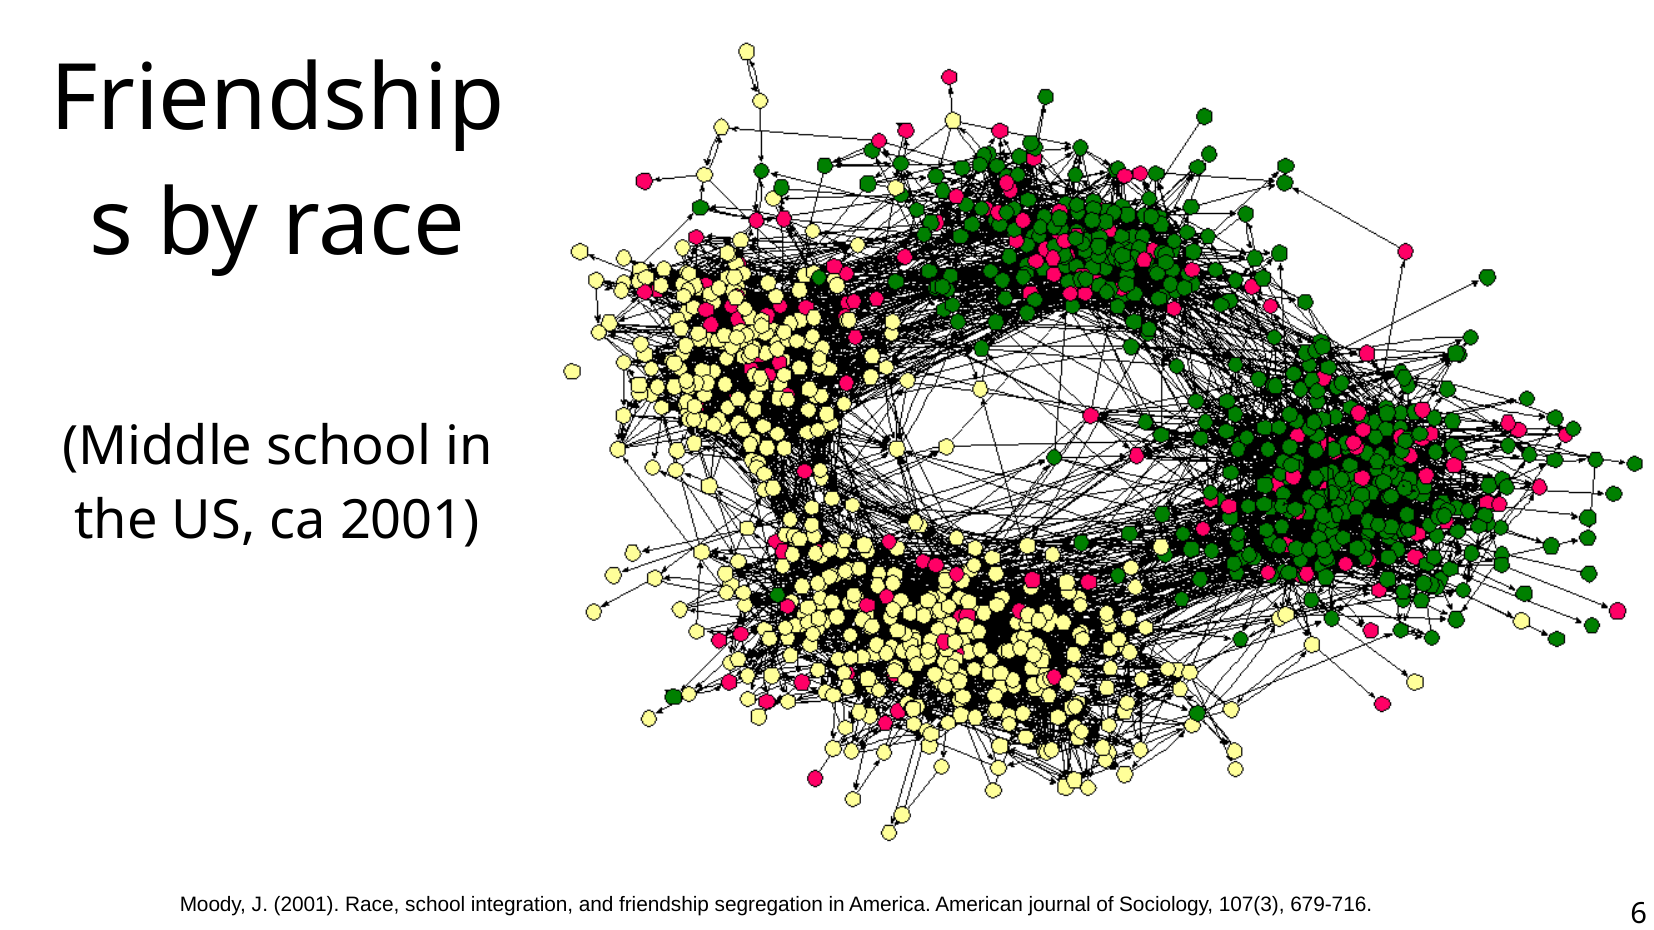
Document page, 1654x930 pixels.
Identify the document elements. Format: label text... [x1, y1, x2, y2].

picture [552, 24, 1648, 850]
title Friendships by race (Middle school in the US, ca 2001) [30, 1, 526, 585]
text_box Moody, J. (2001). Race, school integration, and friendship segregation in America. American journal of Sociology, 107(3), 679-716. [165, 885, 1388, 920]
